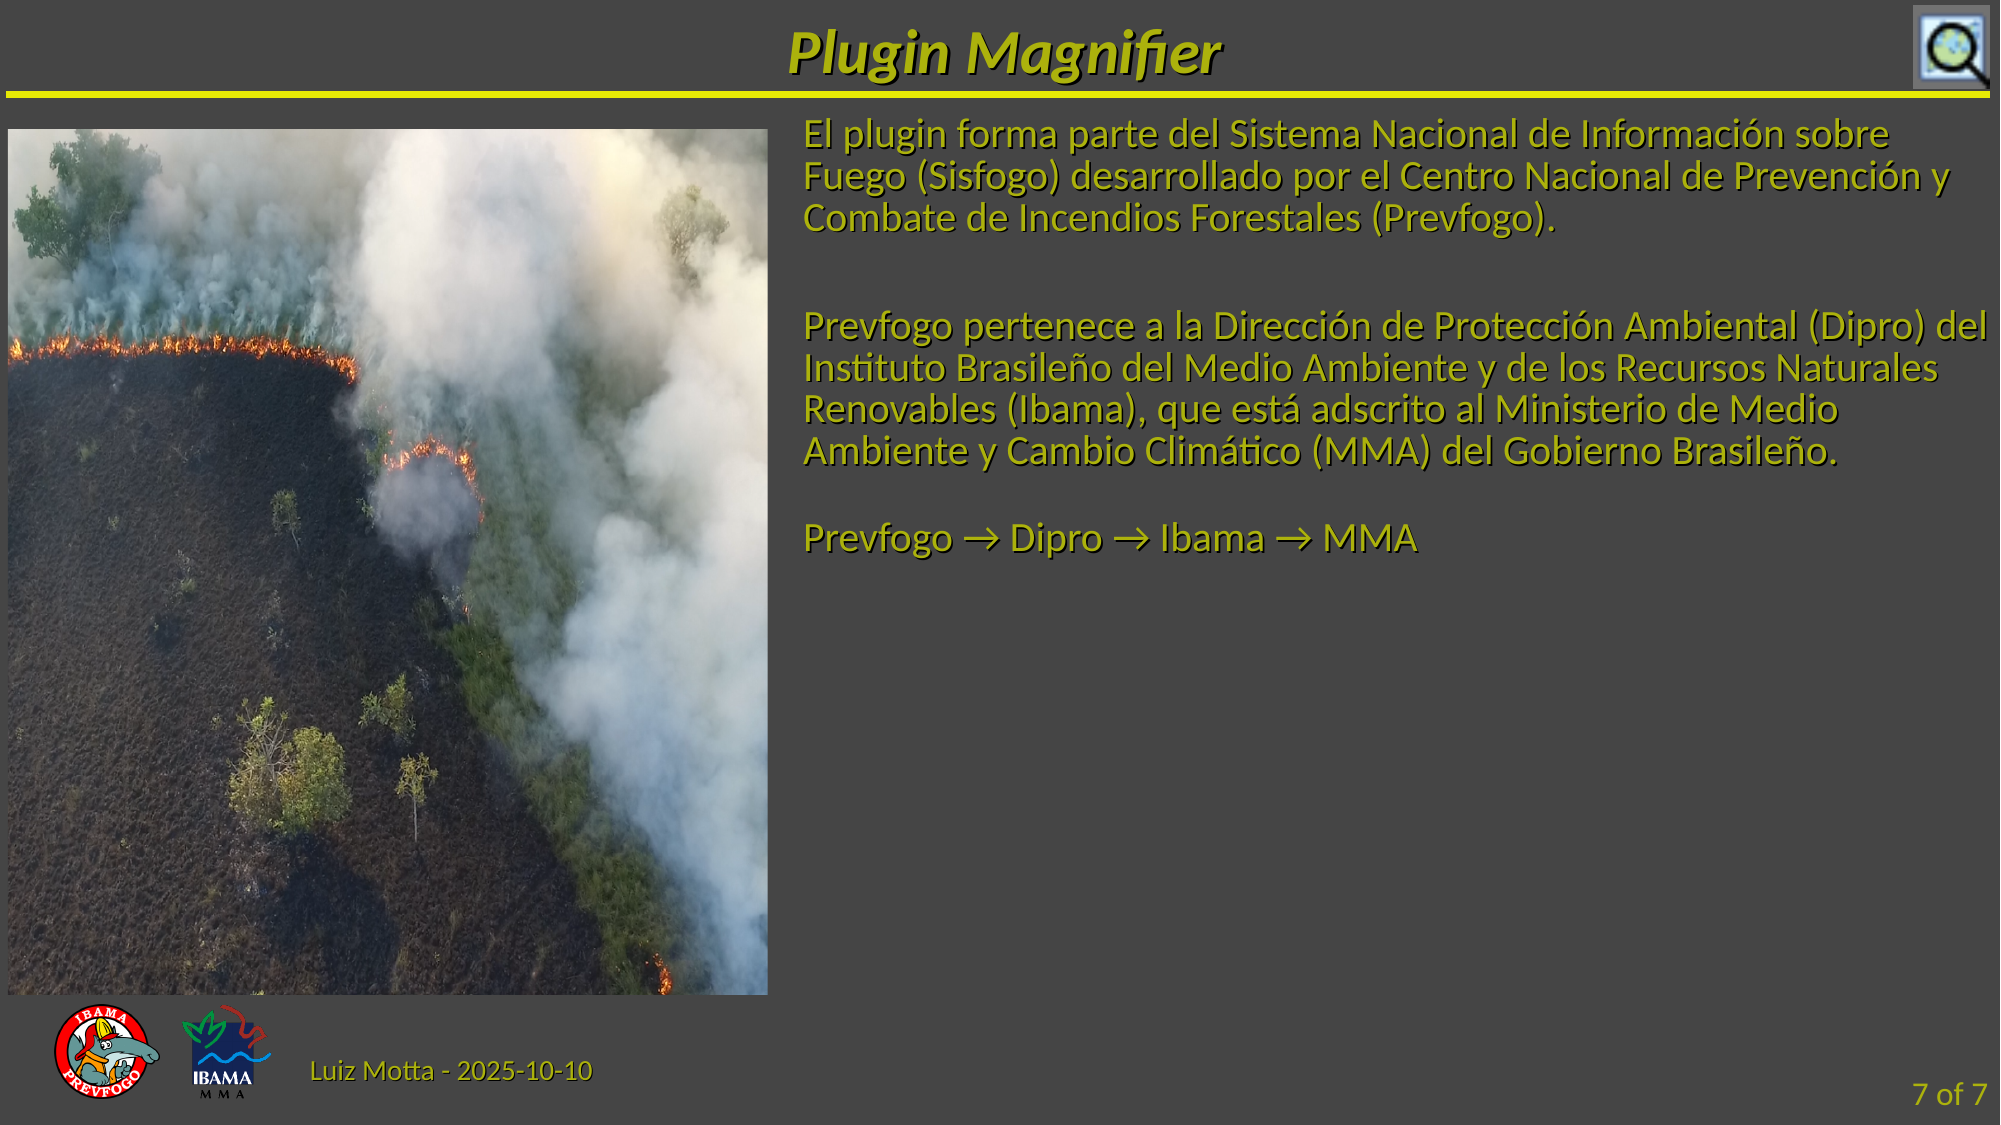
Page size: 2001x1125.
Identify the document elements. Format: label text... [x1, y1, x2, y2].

picture [173, 1004, 272, 1099]
text_box <número> of 7 [1757, 1080, 1989, 1125]
picture [7, 129, 768, 996]
subtitle Plugin Magnifier [9, 11, 2000, 95]
picture [1913, 5, 1990, 89]
text_box El plugin forma parte del Sistema Nacional de Información sobre Fuego (Sisfogo) desarrollado por el Centro Nacional de Prevención y Combate de Incendios Forestales (Prevfogo). Prevfogo pertenece a la Dirección de Protección Ambiental (Dipro) del Instituto Brasileño del Medio Ambiente y de los Recursos Naturales Renovables (Ibama), que está adscrito al Ministerio de Medio Ambiente y Cambio Climático (MMA) del Gobierno Brasileño. Prevfogo → Dipro → Ibama → MMA [803, 116, 2000, 757]
text_box Luiz Motta - 2025-10-10 [295, 1051, 768, 1106]
picture [54, 1004, 160, 1099]
